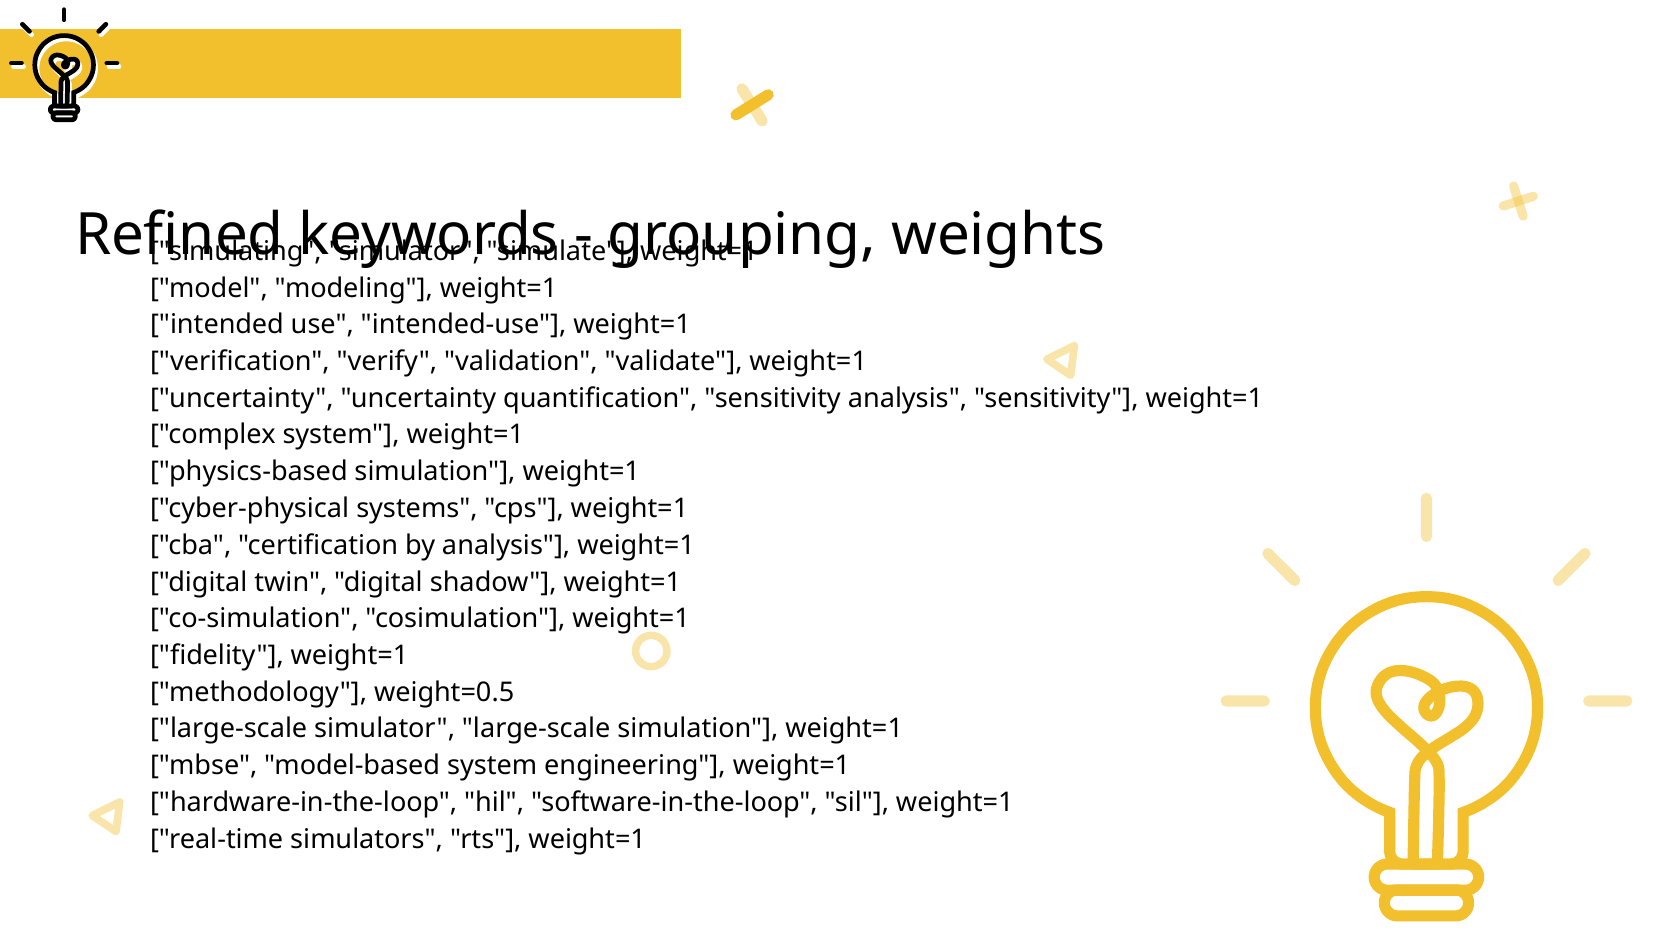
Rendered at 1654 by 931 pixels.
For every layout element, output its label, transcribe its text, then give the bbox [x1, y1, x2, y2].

title Refined keywords - grouping, weights [75, 164, 1336, 301]
text_box ["simulating", "simulator", "simulate"], weight=1 ["model", "modeling"], weight=1 ["intended use", "intended-use"], weight=1 ["verification", "verify", "validation", "validate"], weight=1 ["uncertainty", "uncertainty quantification", "sensitivity analysis", "sensitivity"], weight=1 ["complex system"], weight=1 ["physics-based simulation"], weight=1 ["cyber-physical systems", "cps"], weight=1 ["cba", "certification by analysis"], weight=1 ["digital twin", "digital shadow"], weight=1 ["co-simulation", "cosimulation"], weight=1 ["fidelity"], weight=1 ["methodology"], weight=0.5 ["large-scale simulator", "large-scale simulation"], weight=1 ["mbse", "model-based system engineering"], weight=1 ["hardware-in-the-loop", "hil", "software-in-the-loop", "sil"], weight=1 ["real-time simulators", "rts"], weight=1 [150, 262, 1388, 826]
